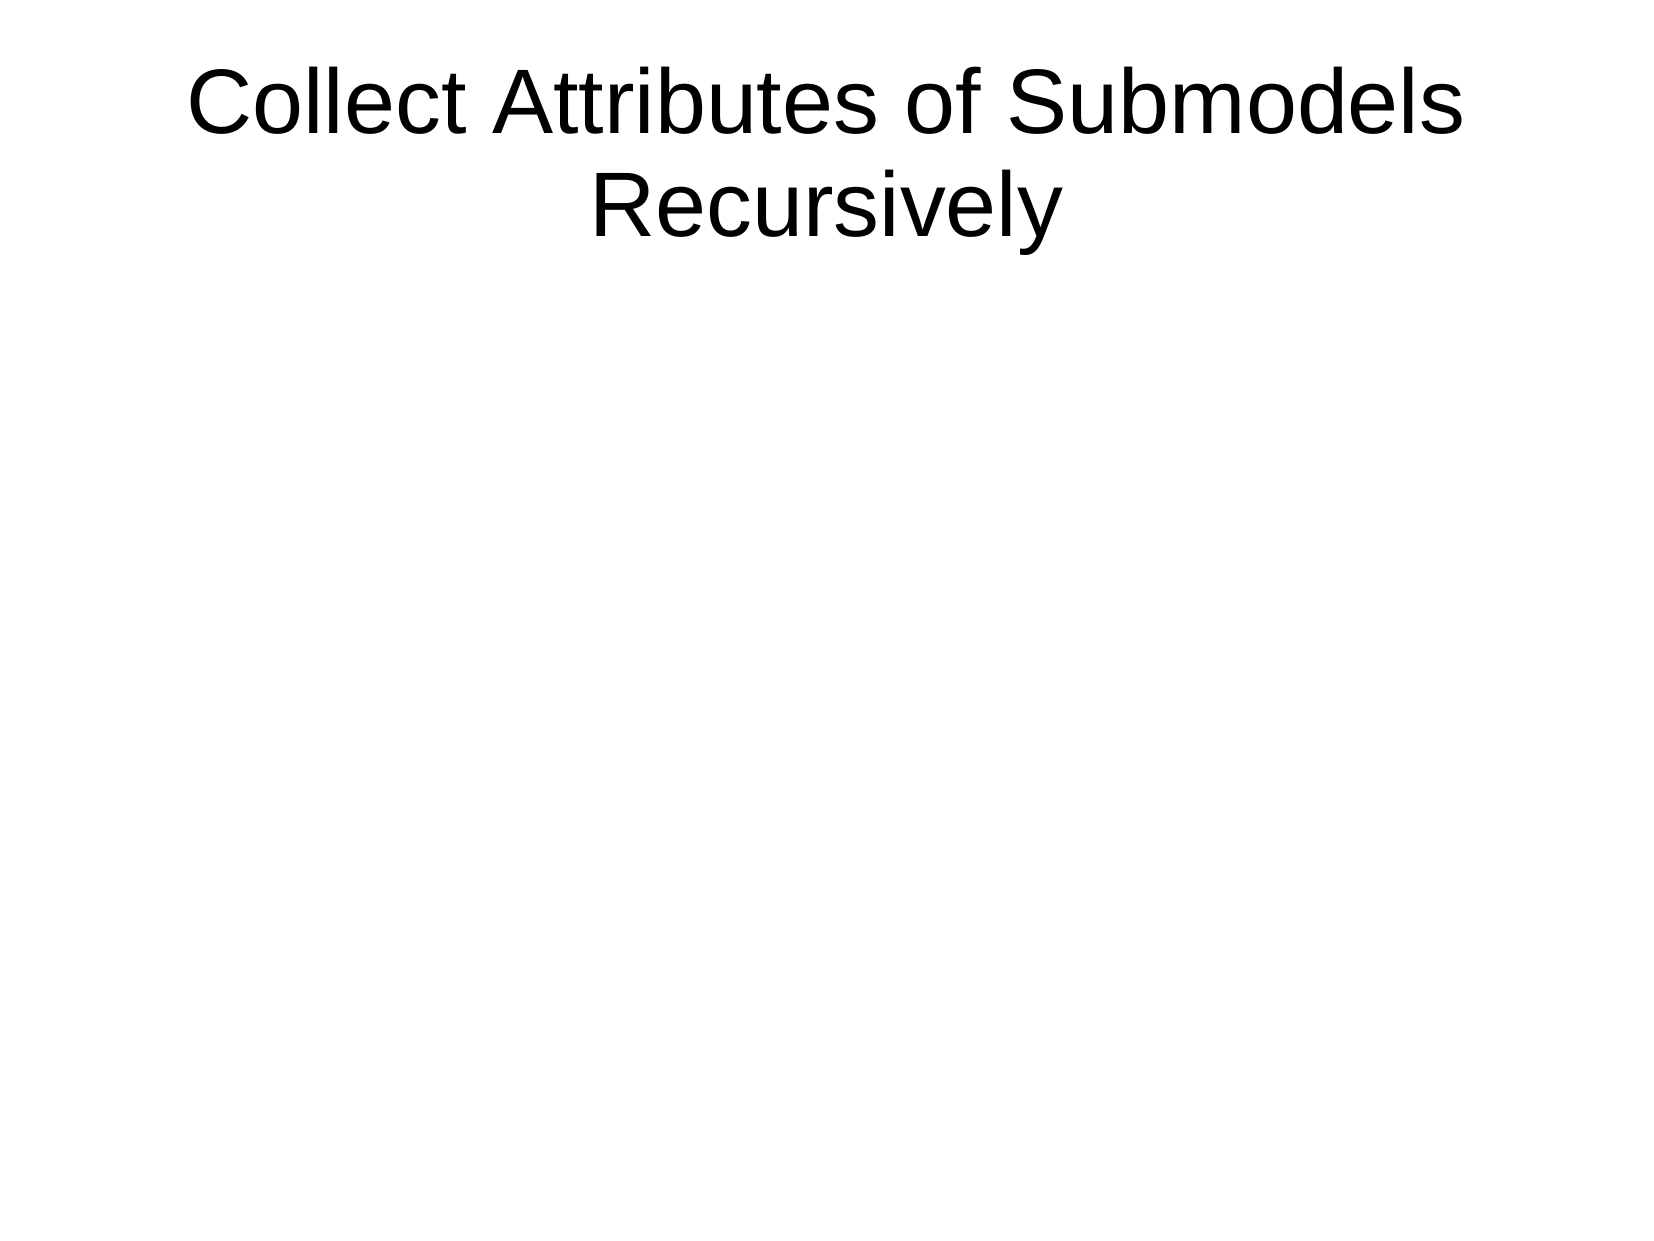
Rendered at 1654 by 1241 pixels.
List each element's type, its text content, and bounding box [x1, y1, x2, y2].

title Collect Attributes of Submodels Recursively [82, 50, 1571, 256]
